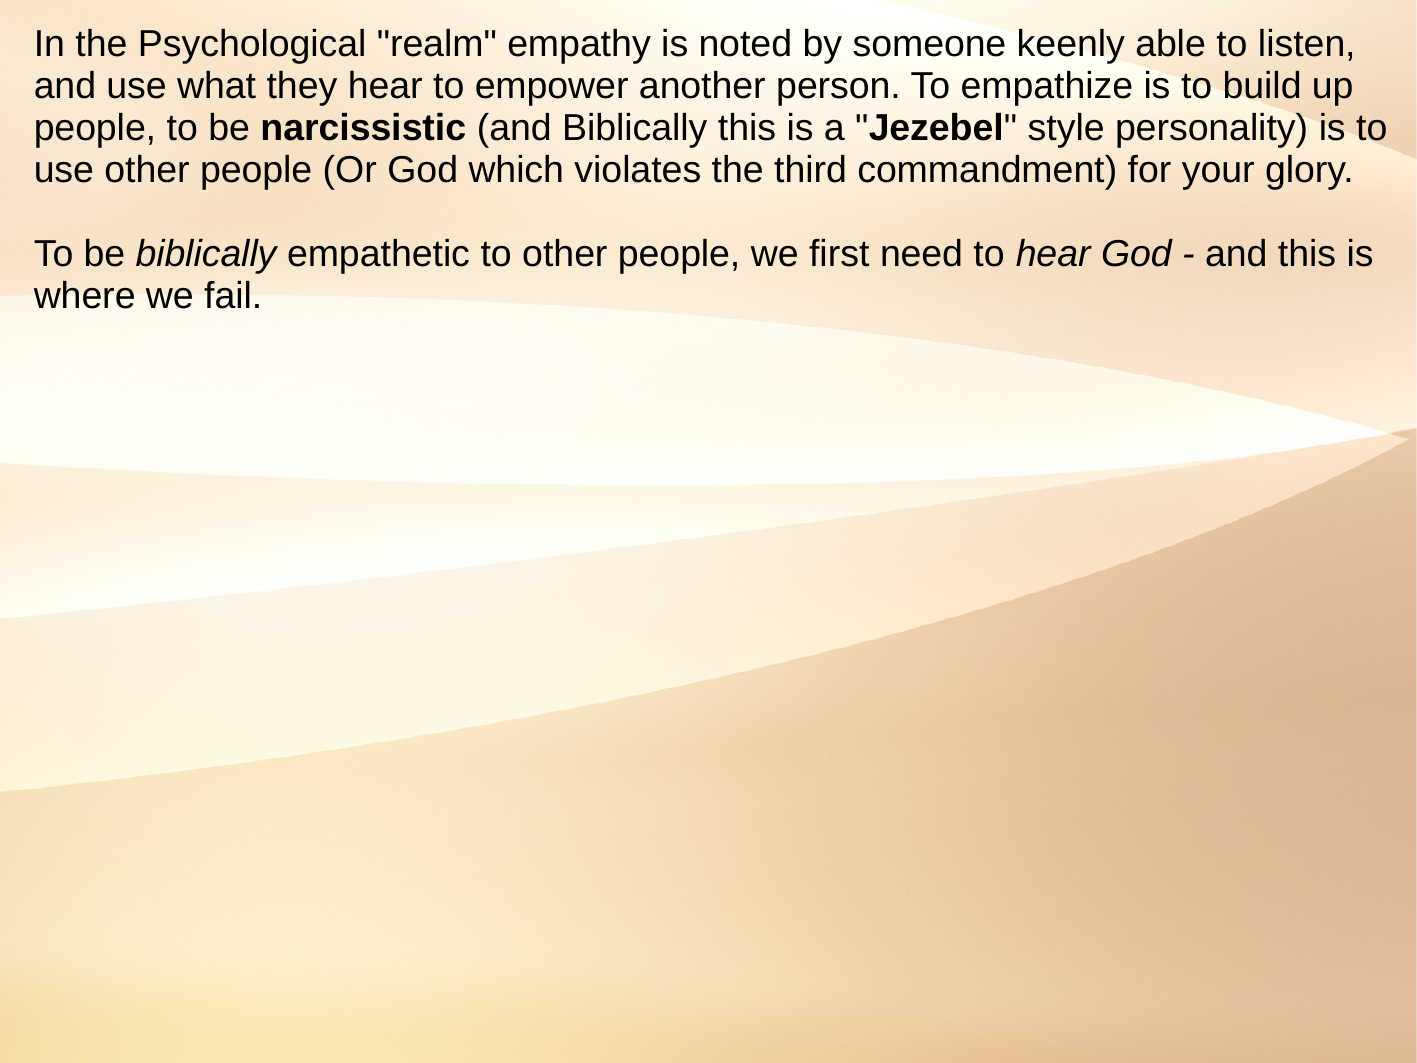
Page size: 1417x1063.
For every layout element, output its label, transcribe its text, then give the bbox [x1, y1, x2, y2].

text_box In the Psychological "realm" empathy is noted by someone keenly able to listen, and use what they hear to empower another person. To empathize is to build up people, to be narcissistic (and Biblically this is a "Jezebel" style personality) is to use other people (Or God which violates the third commandment) for your glory. To be biblically empathetic to other people, we first need to hear God - and this is where we fail. [18, 15, 1404, 1046]
picture [0, 0, 1417, 1063]
